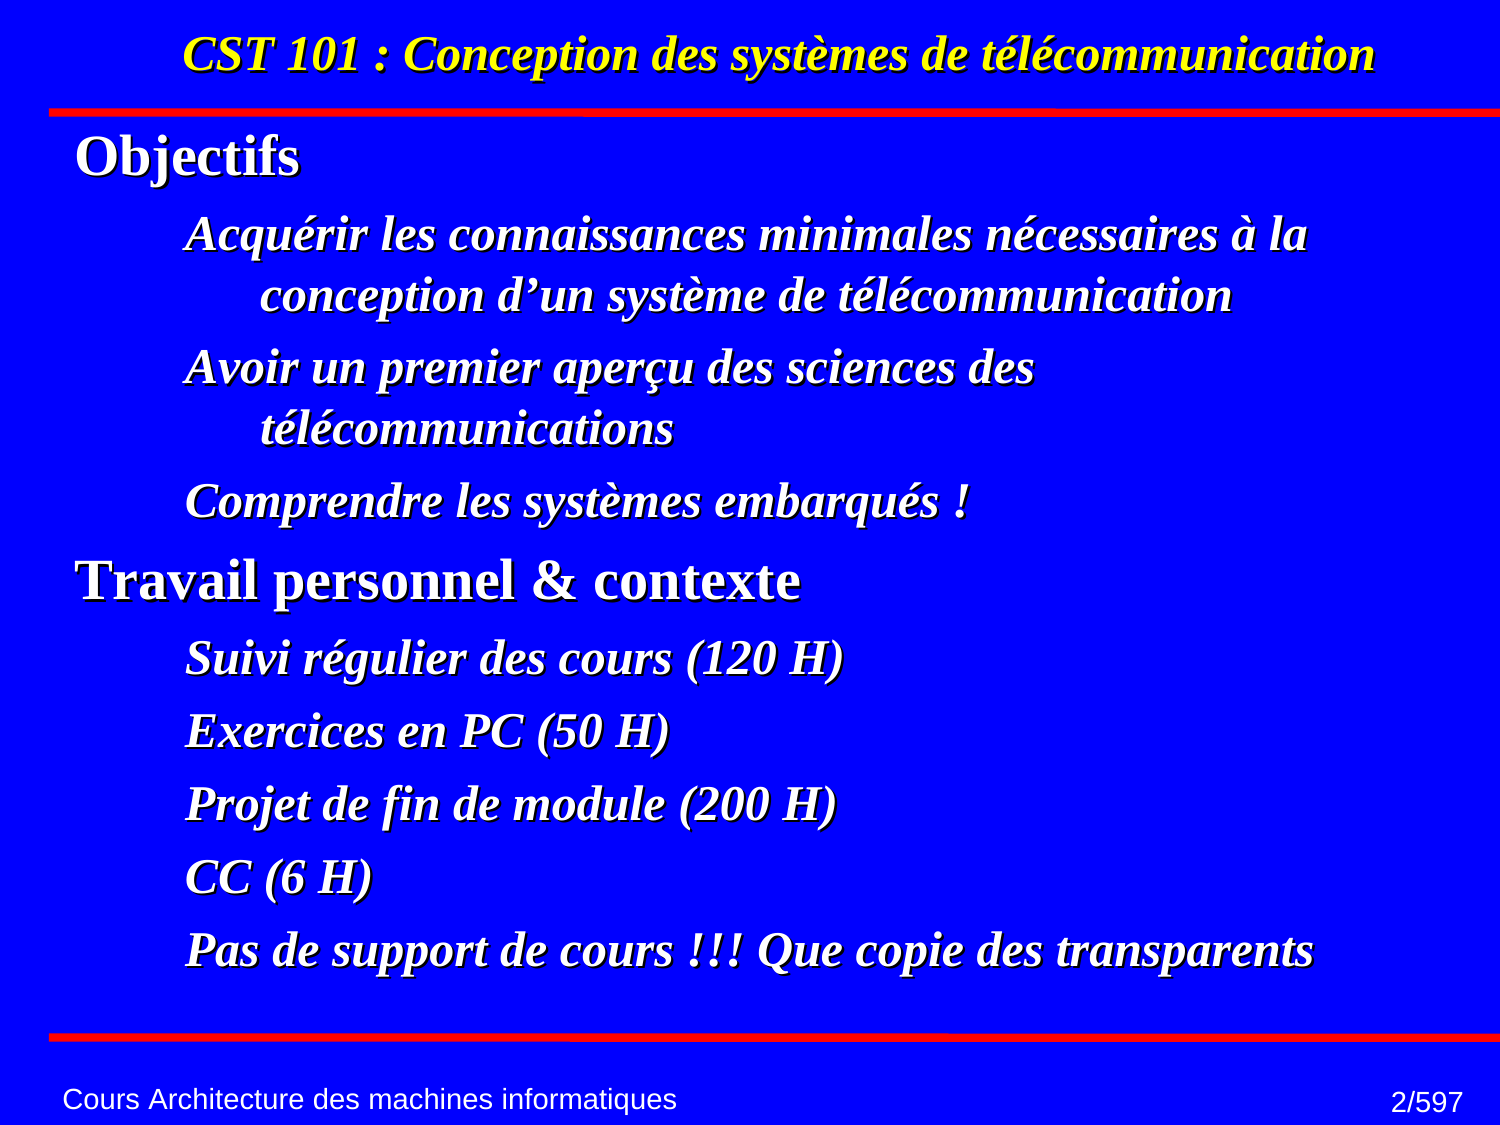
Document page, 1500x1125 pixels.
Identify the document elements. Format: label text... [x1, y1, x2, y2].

list Objectifs Acquérir les connaissances minimales nécessaires à la conception d’un système de télécommunication Avoir un premier aperçu des sciences des télécommunications Comprendre les systèmes embarqués ! Travail personnel & contexte Suivi régulier des cours (120 H) Exercices en PC (50 H) Projet de fin de module (200 H) CC (6 H) Pas de support de cours !!! Que copie des transparents [59, 111, 1447, 1123]
title CST 101 : Conception des systèmes de télécommunication [147, 0, 1412, 89]
